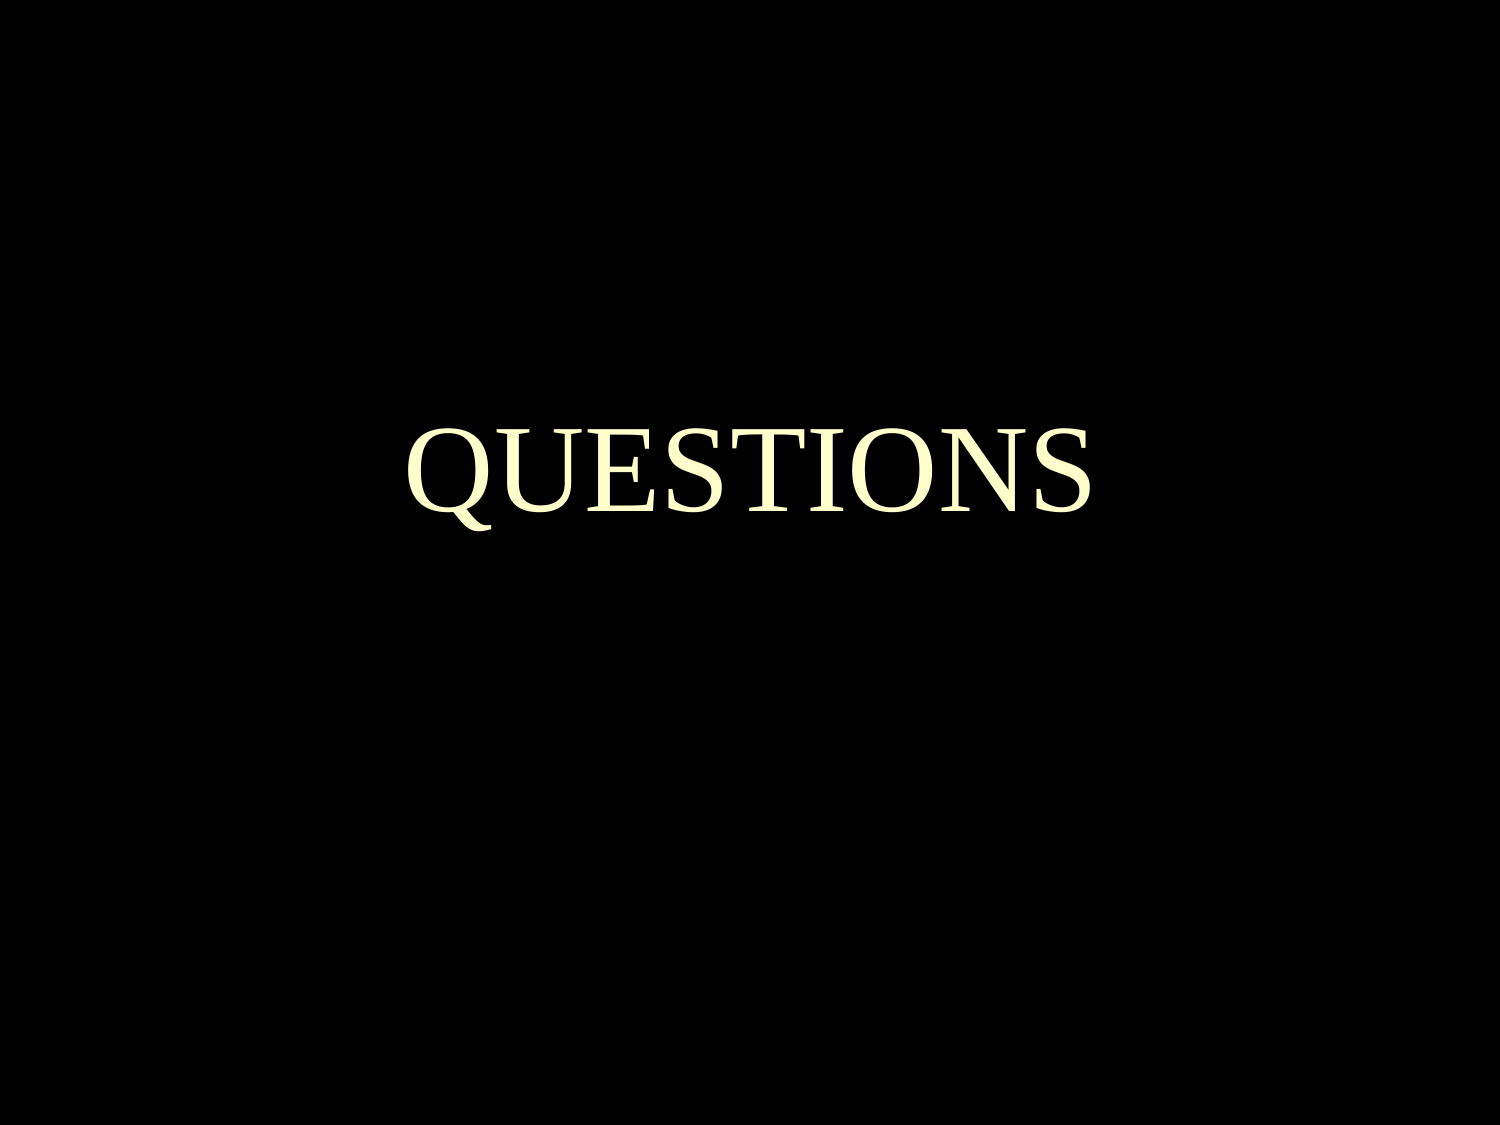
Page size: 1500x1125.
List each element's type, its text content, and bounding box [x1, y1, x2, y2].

title QUESTIONS [22, 149, 1480, 788]
